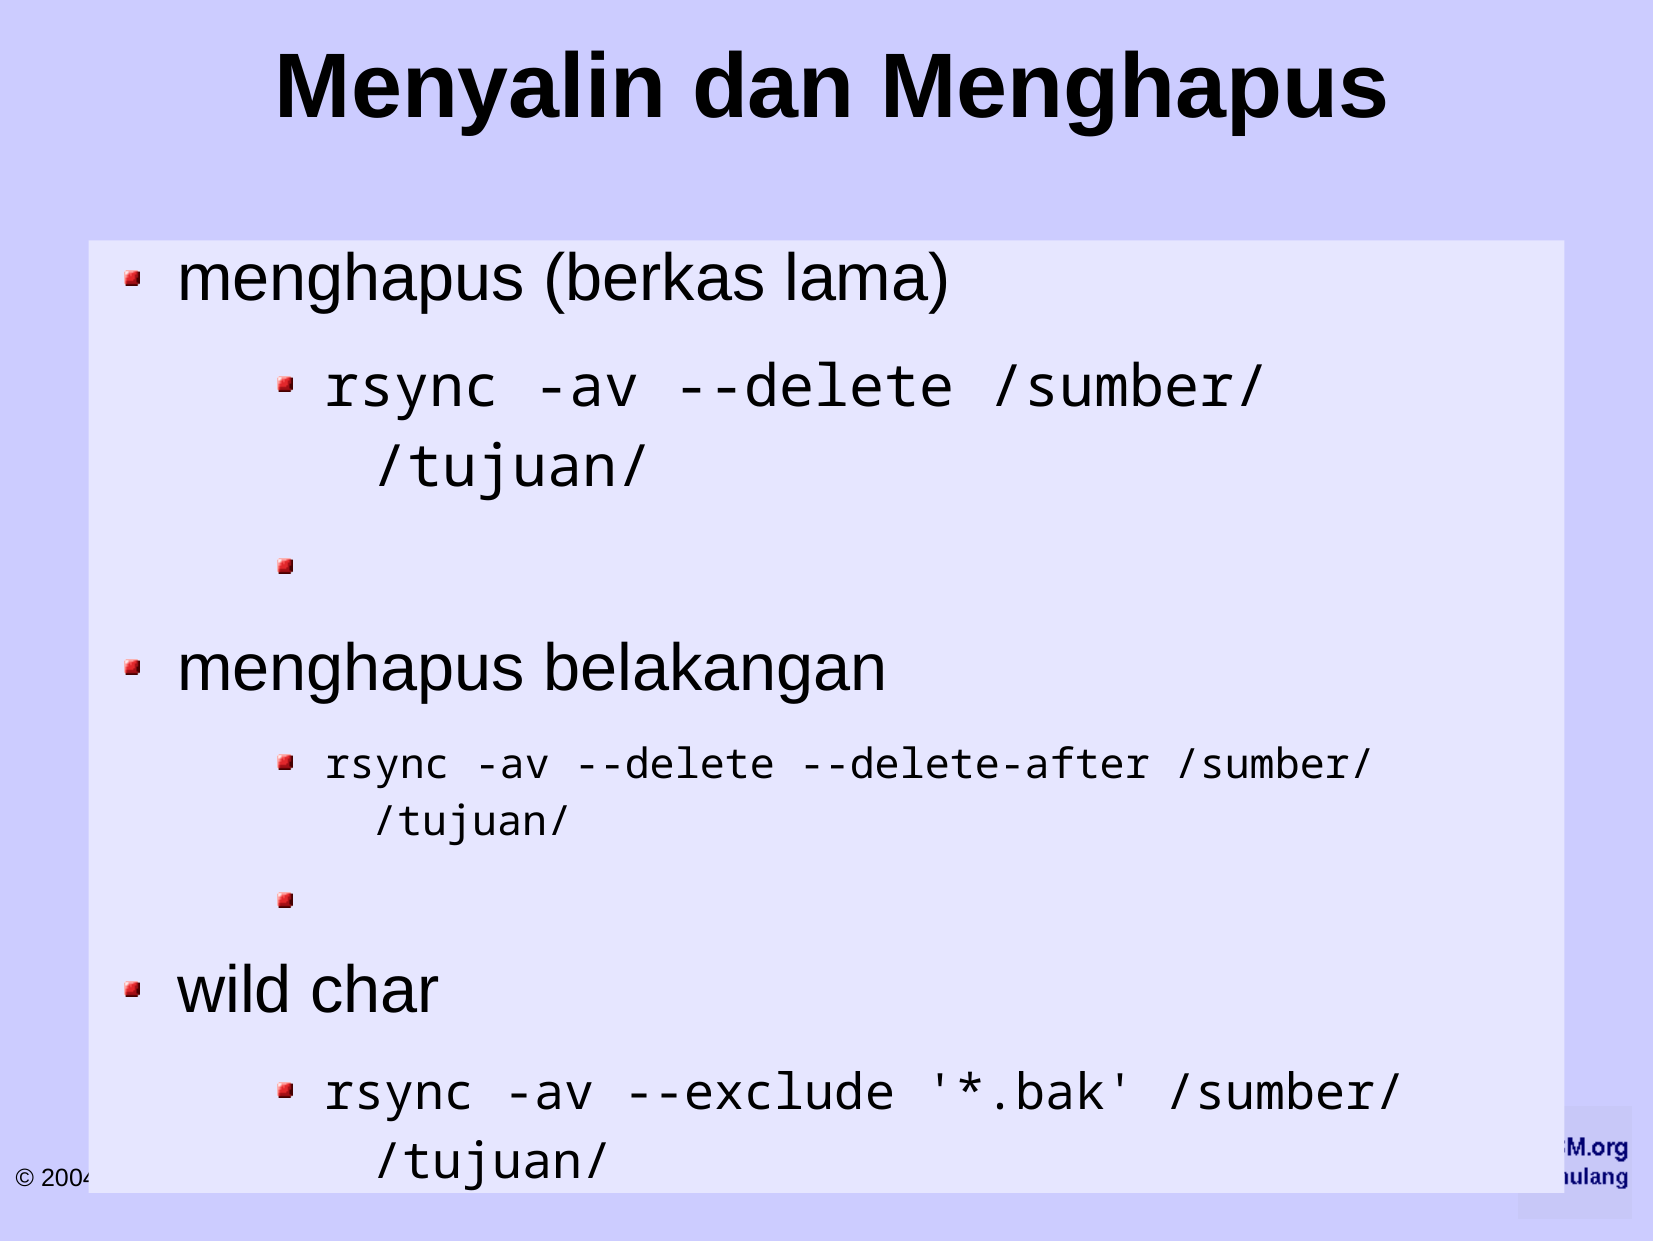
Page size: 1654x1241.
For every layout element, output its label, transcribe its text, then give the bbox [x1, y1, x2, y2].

list menghapus (berkas lama) rsync -av --delete /sumber/ /tujuan/ menghapus belakangan rsync -av --delete --delete-after /sumber/ /tujuan/ wild char rsync -av --exclude '*.bak' /sumber/ /tujuan/ [88, 240, 1565, 996]
picture [1518, 1106, 1632, 1219]
picture [277, 1082, 293, 1098]
title Menyalin dan Menghapus [40, 31, 1625, 142]
